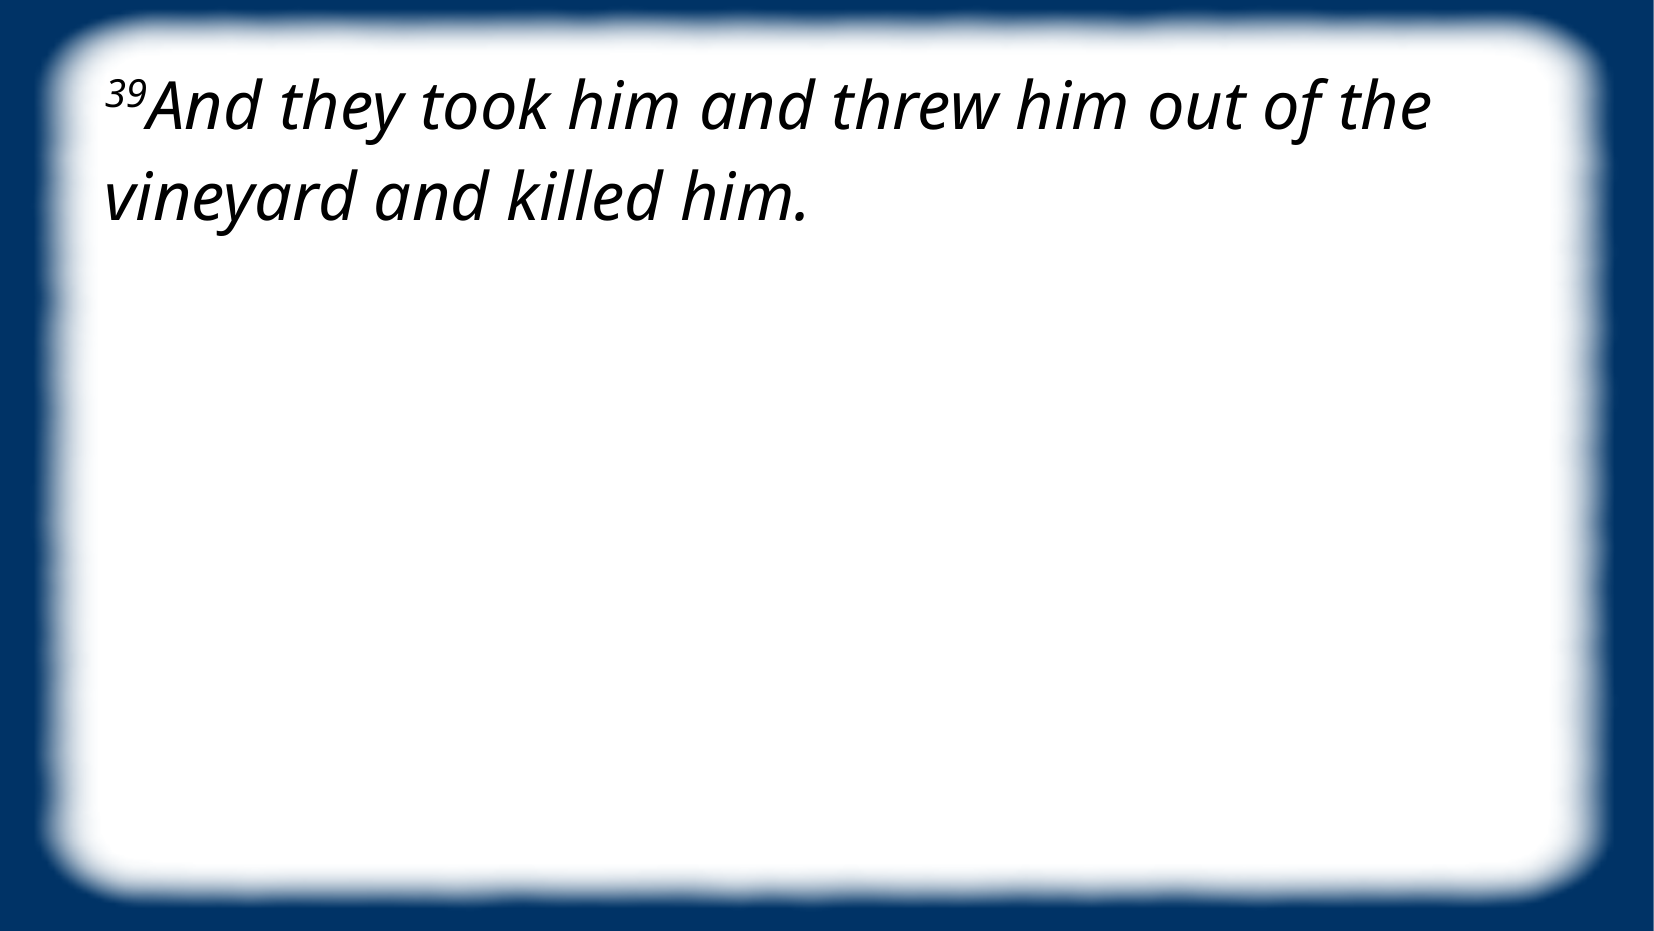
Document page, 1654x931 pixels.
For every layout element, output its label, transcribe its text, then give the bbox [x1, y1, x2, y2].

text_box 39And they took him and threw him out of the vineyard and killed him. [90, 51, 1561, 271]
picture [0, 0, 1654, 931]
